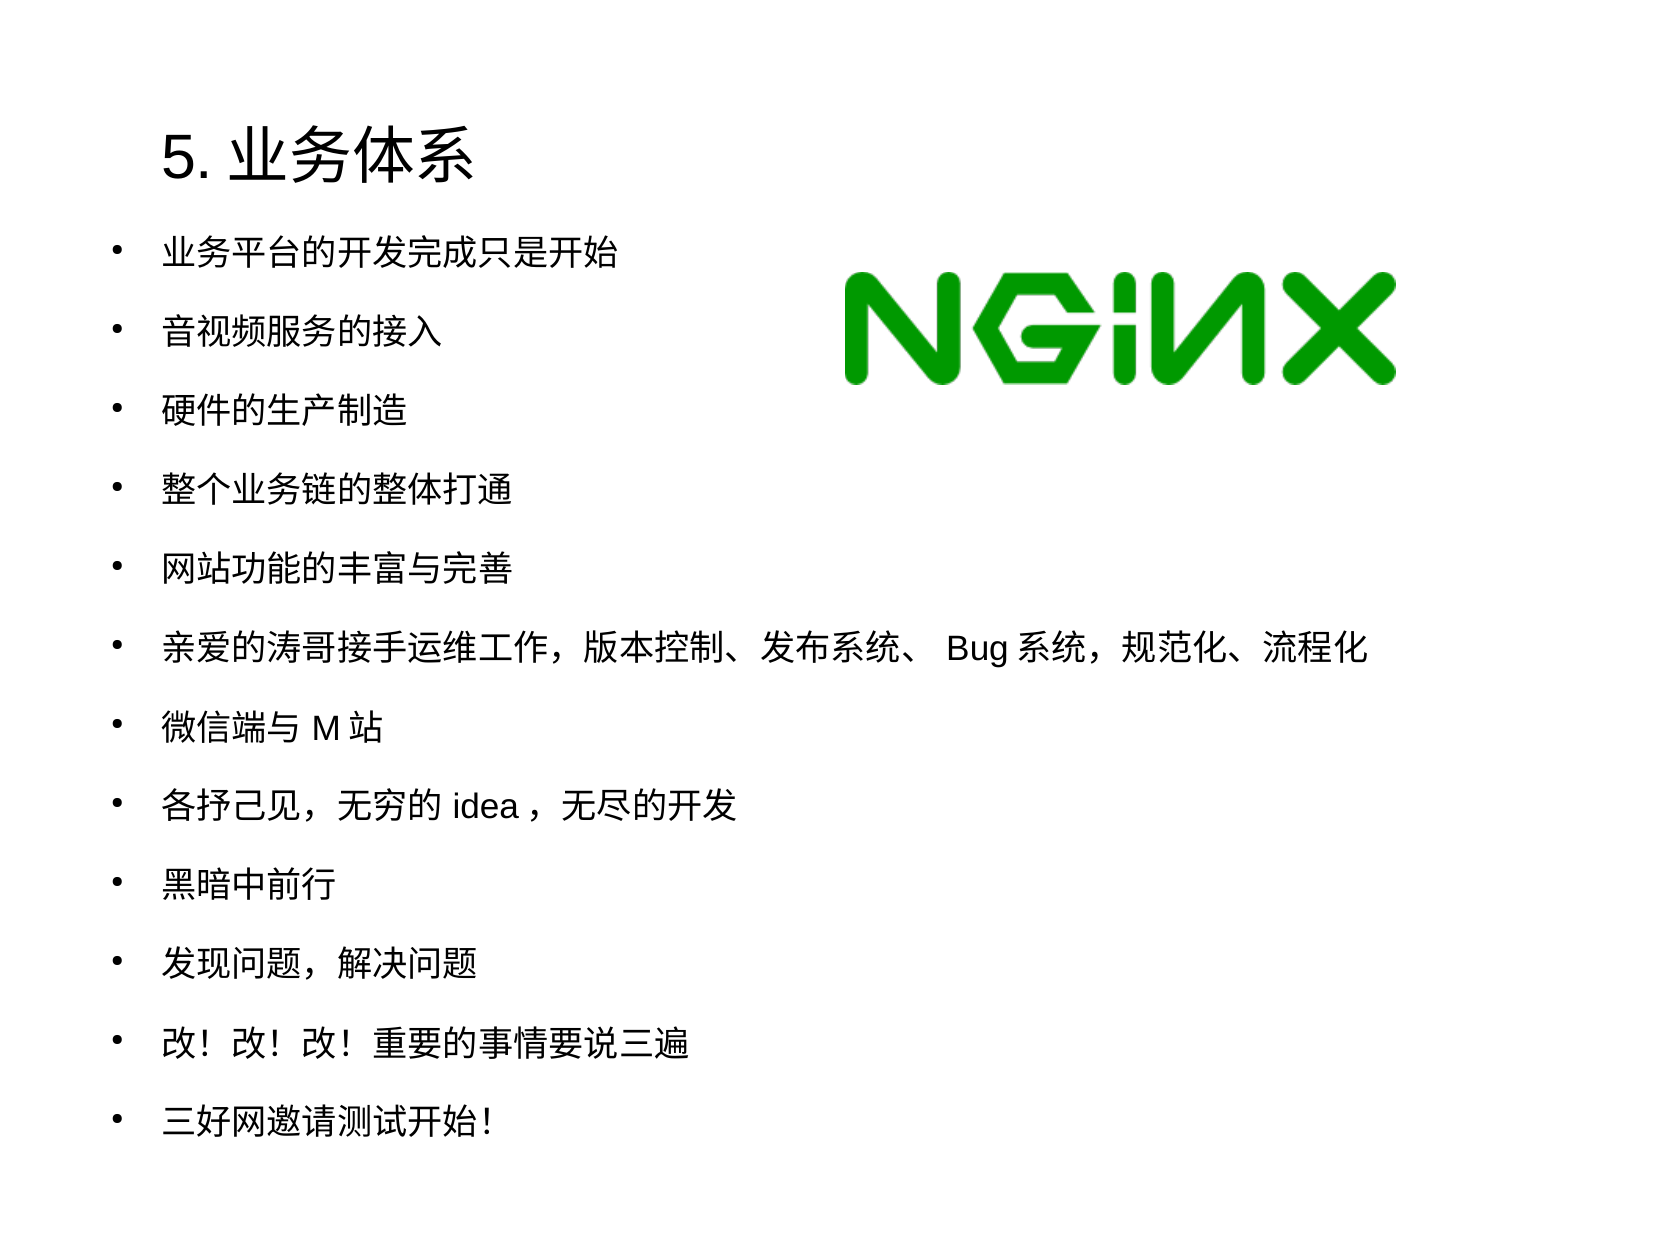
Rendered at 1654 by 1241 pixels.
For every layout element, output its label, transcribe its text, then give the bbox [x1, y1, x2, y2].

picture [845, 272, 1396, 386]
list 5.业务体系 业务平台的开发完成只是开始 音视频服务的接入 硬件的生产制造 整个业务链的整体打通 网站功能的丰富与完善 亲爱的涛哥接手运维工作，版本控制、发布系统、Bug系统，规范化、流程化 微信端与M站 各抒己见，无穷的idea，无尽的开发 黑暗中前行 发现问题，解决问题 改！改！改！重要的事情要说三遍 三好网邀请测试开始！ [94, 106, 1571, 1146]
